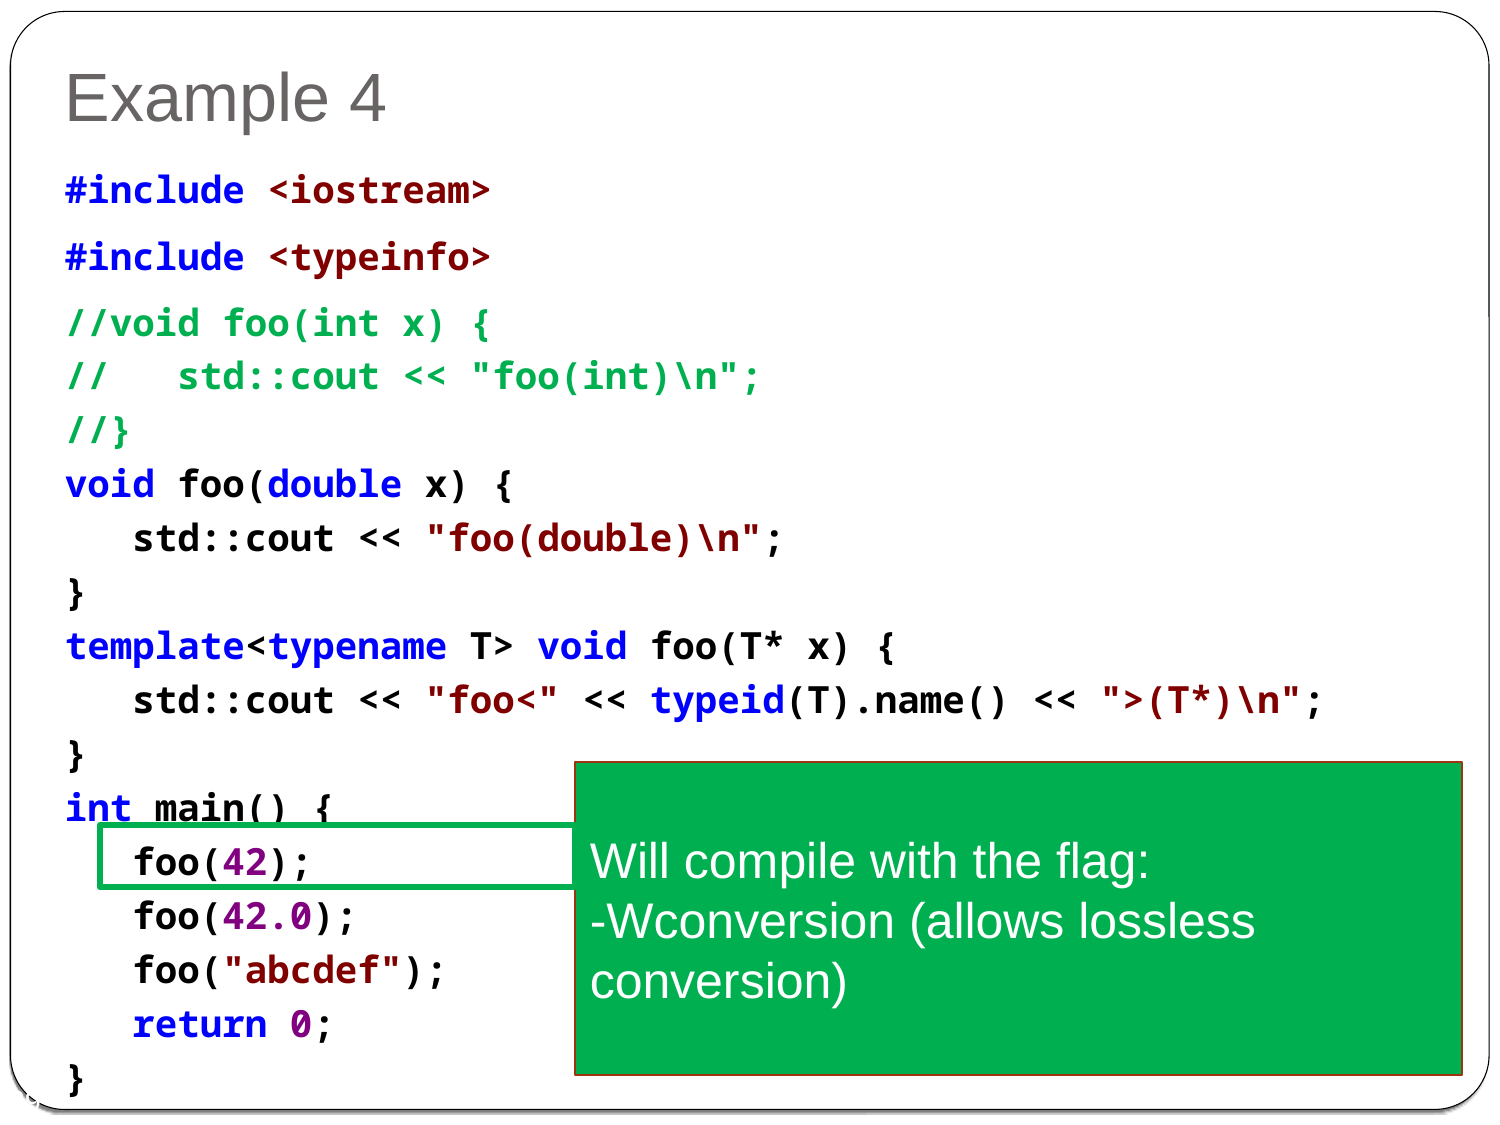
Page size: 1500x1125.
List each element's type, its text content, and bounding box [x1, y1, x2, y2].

list #include <iostream> #include <typeinfo> //void foo(int x) { // std::cout << "foo(int)\n"; //} void foo(double x) { std::cout << "foo(double)\n"; } template<typename T> void foo(T* x) { std::cout << "foo<" << typeid(T).name() << ">(T*)\n"; } int main() { foo(42); foo(42.0); foo("abcdef"); return 0; } [103, 828, 572, 884]
text_box Will compile with the flag: -Wconversion (allows lossless conversion) [574, 762, 1463, 1075]
slide_number <number> [0, 1074, 50, 1125]
title Example 4 [50, 45, 1450, 149]
list #include <iostream> #include <typeinfo> //void foo(int x) { // std::cout << "foo(int)\n"; //} void foo(double x) { std::cout << "foo(double)\n"; } template<typename T> void foo(T* x) { std::cout << "foo<" << typeid(T).name() << ">(T*)\n"; } int main() { foo(42); foo(42.0); foo("abcdef"); return 0; } [50, 149, 1450, 1088]
